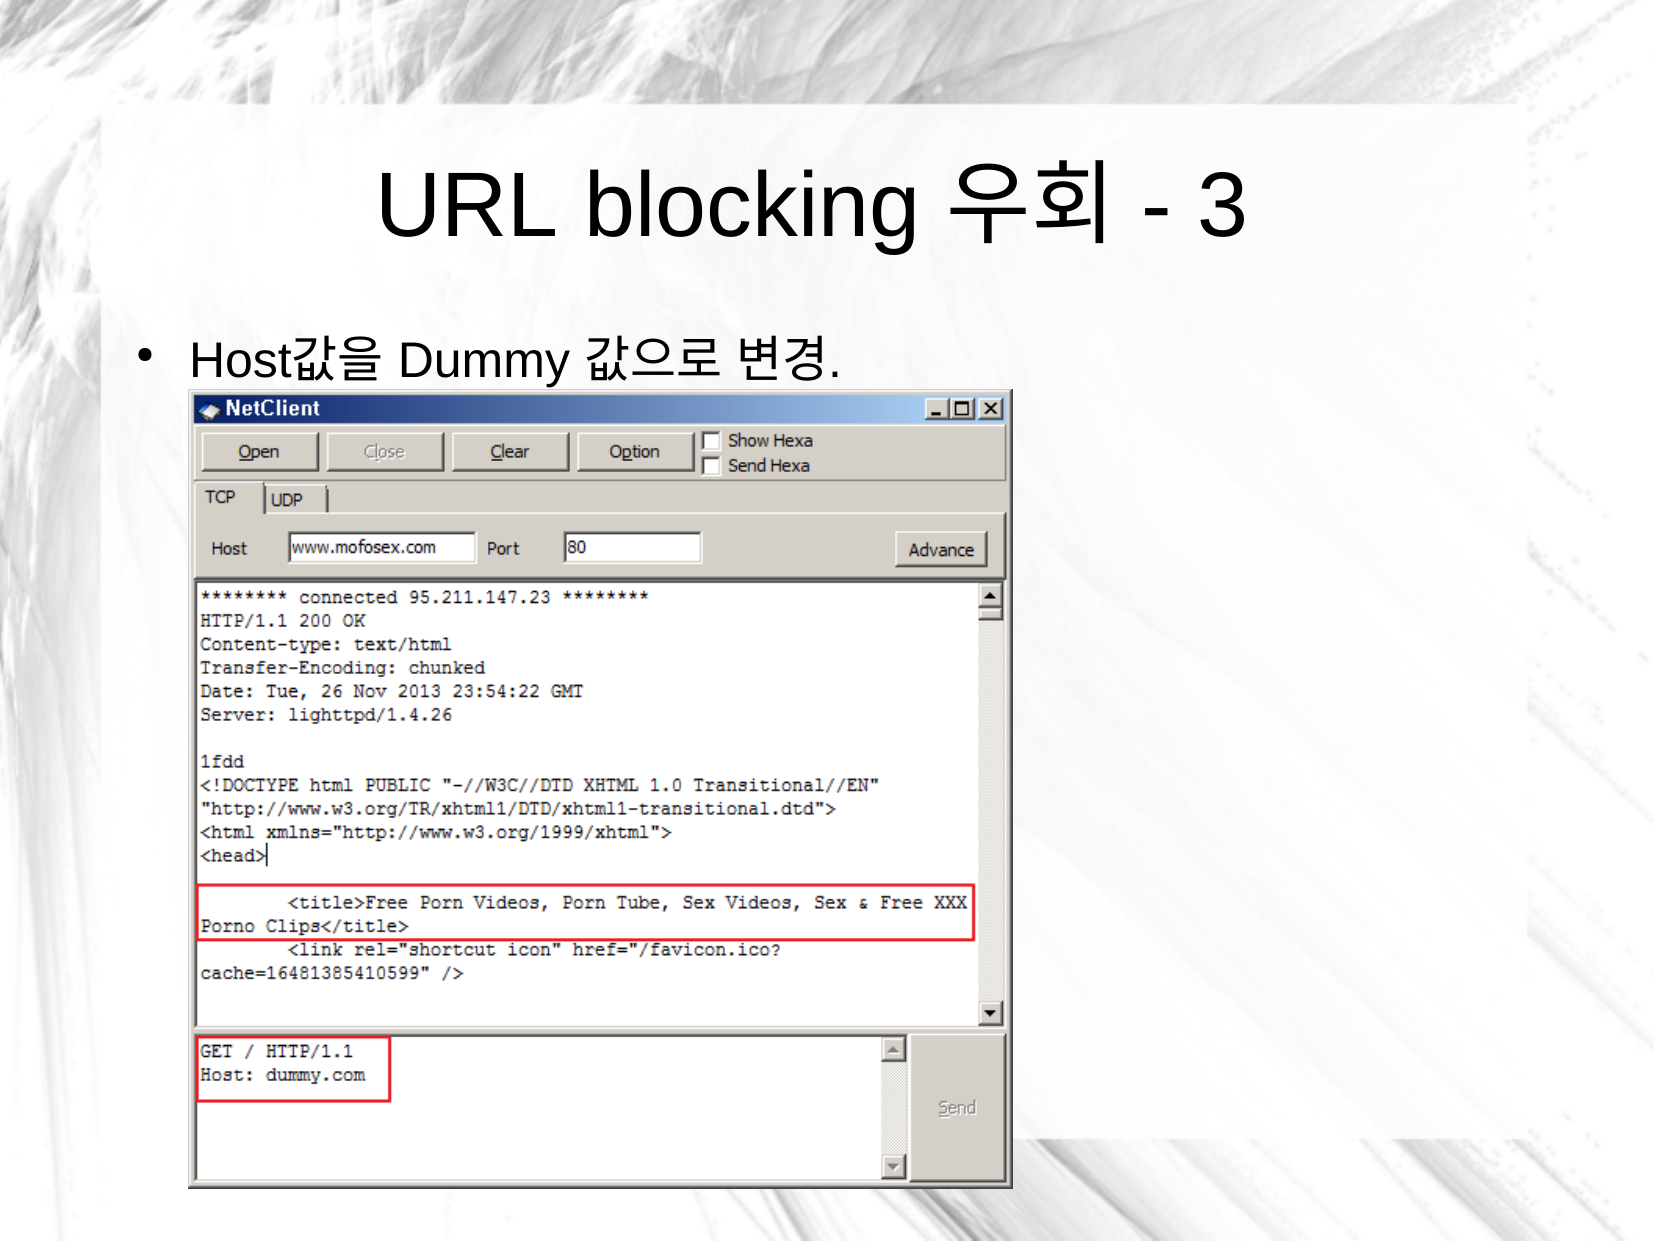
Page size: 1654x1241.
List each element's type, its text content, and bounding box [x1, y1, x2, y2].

picture [0, 0, 1654, 1241]
title URL blocking 우회 - 3 [118, 112, 1506, 281]
list Host값을 Dummy 값으로 변경. [118, 319, 1571, 945]
